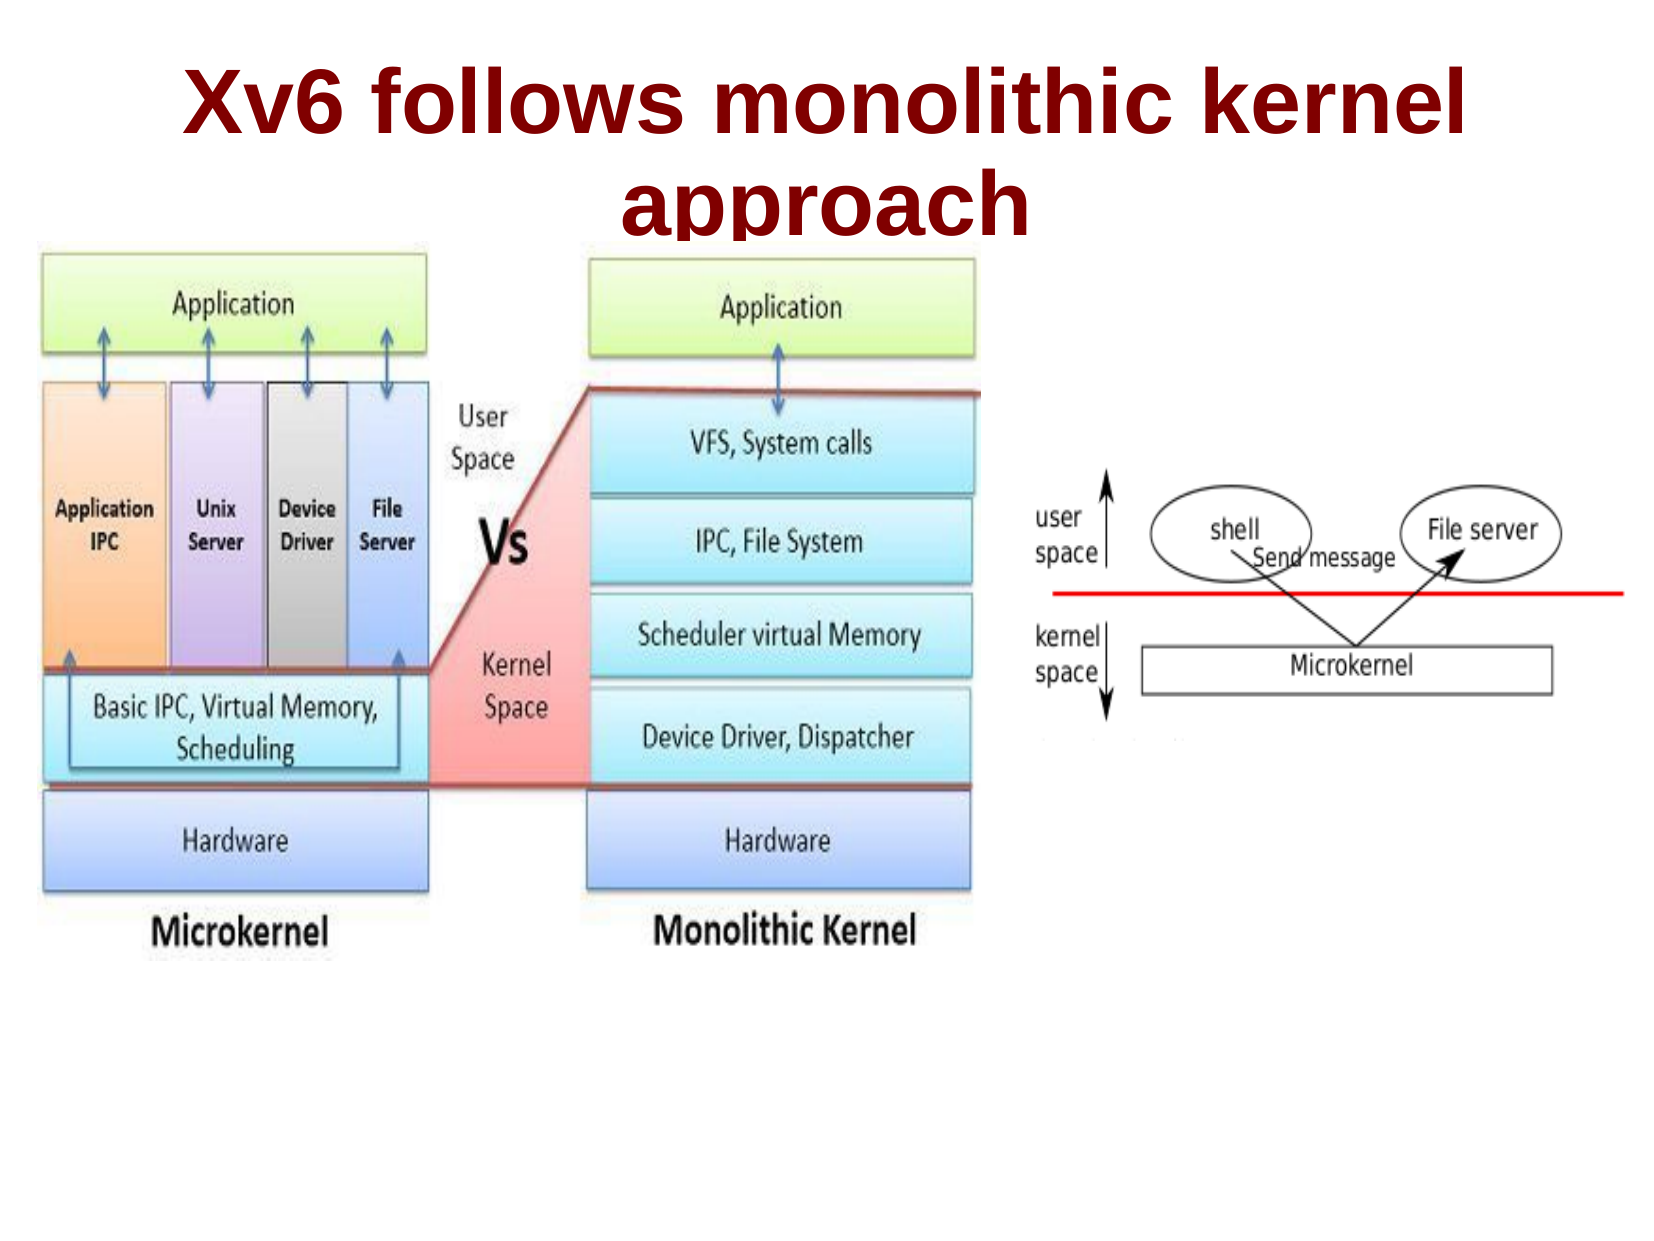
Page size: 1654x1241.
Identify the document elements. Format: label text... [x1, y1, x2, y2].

title Xv6 follows monolithic kernel approach [82, 49, 1571, 257]
picture [37, 241, 981, 961]
picture [987, 456, 1654, 741]
